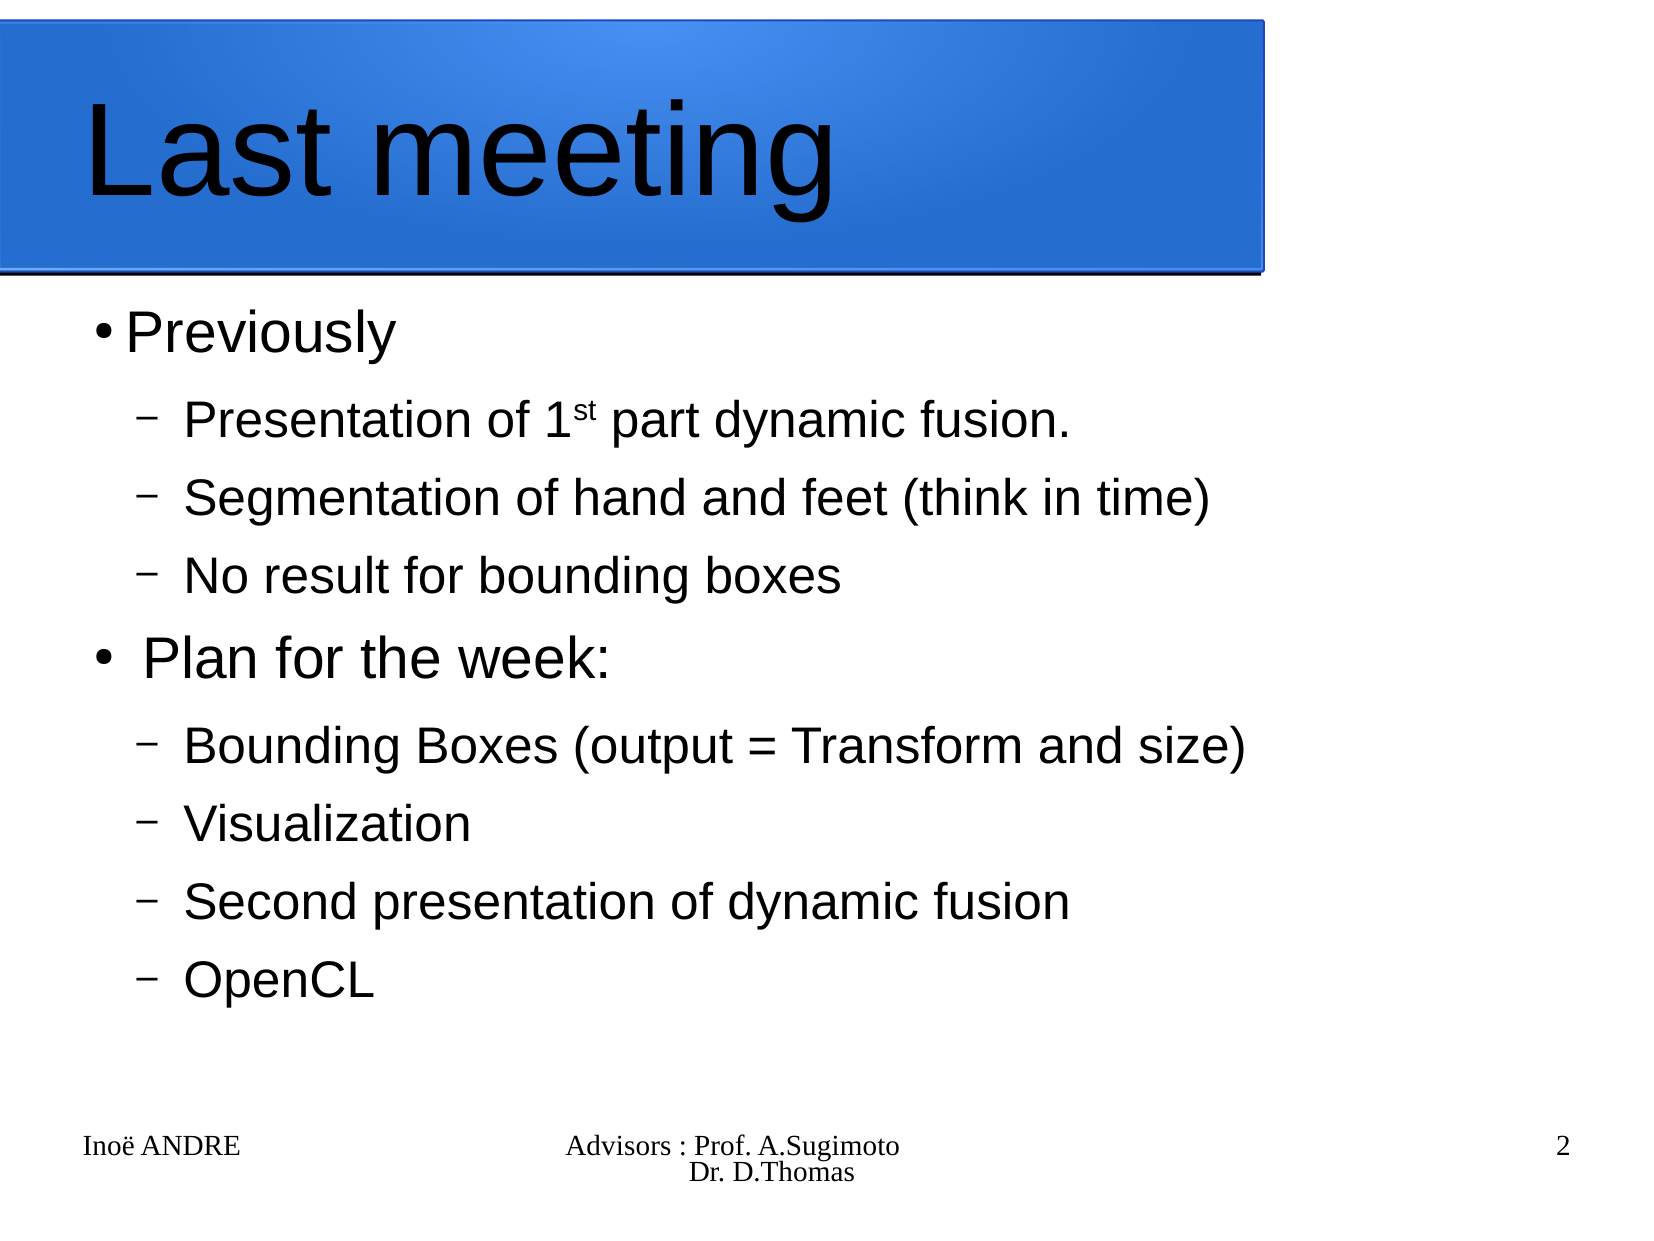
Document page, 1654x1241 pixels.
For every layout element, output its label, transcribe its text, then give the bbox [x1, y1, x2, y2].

title Last meeting [82, 47, 1235, 252]
list Previously Presentation of 1st part dynamic fusion. Segmentation of hand and feet (think in time) No result for bounding boxes Plan for the week: Bounding Boxes (output = Transform and size) Visualization Second presentation of dynamic fusion OpenCL [82, 299, 1571, 1019]
